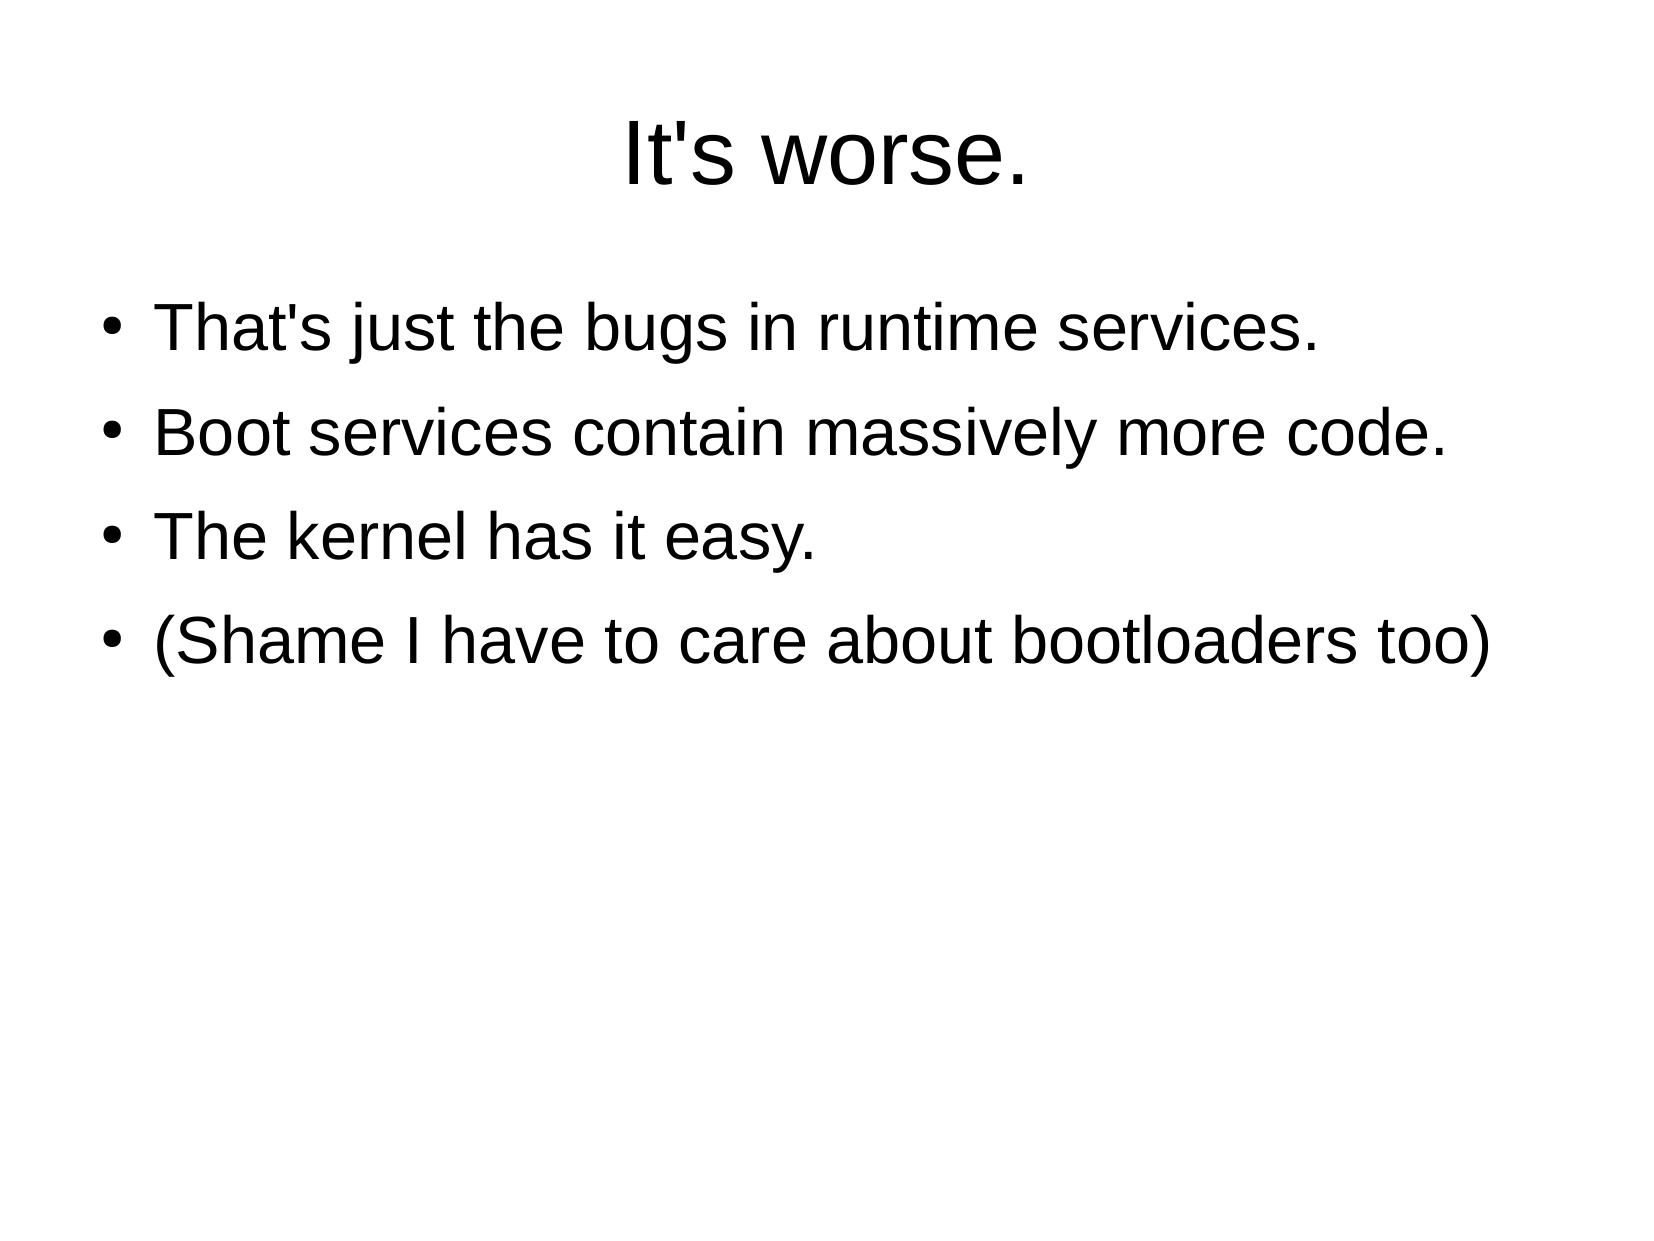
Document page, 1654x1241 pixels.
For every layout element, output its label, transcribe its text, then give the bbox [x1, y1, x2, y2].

list That's just the bugs in runtime services. Boot services contain massively more code. The kernel has it easy. (Shame I have to care about bootloaders too) [82, 290, 1571, 1109]
title It's worse. [82, 49, 1571, 257]
